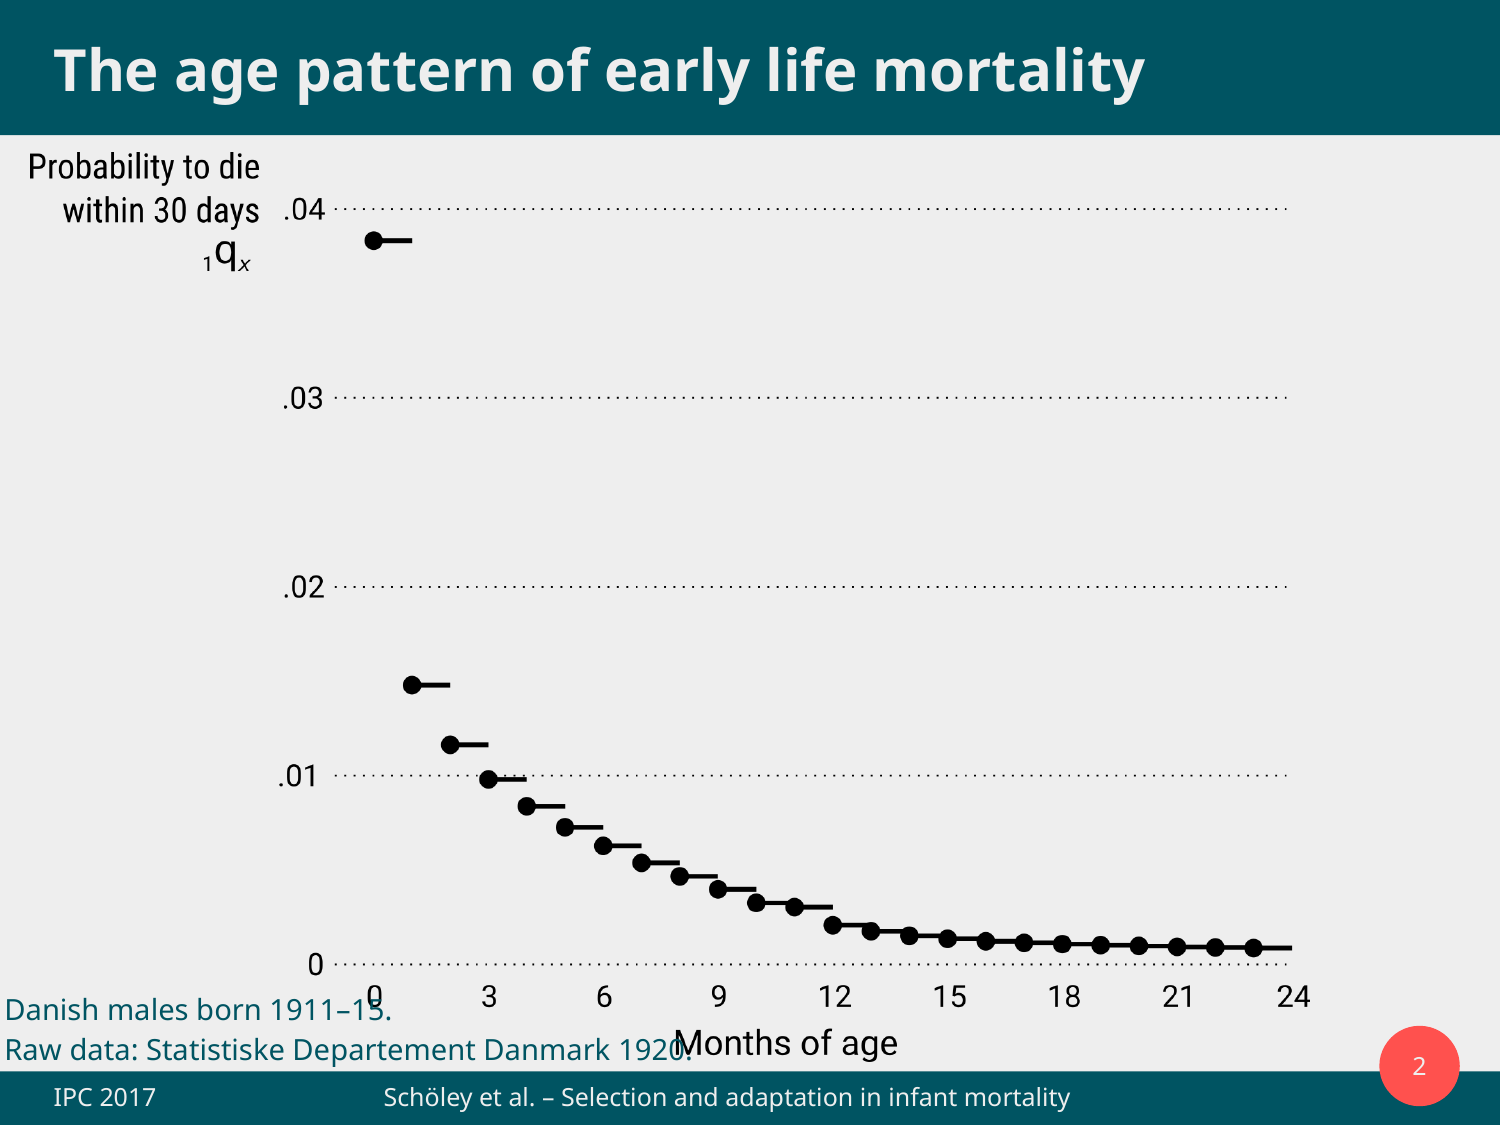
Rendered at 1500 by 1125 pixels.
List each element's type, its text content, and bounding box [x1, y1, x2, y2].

picture [30, 152, 1310, 1062]
title The age pattern of early life mortality [53, 0, 1447, 141]
text_box Danish males born 1911–15. Raw data: Statistiske Departement Danmark 1920. [0, 981, 755, 1075]
